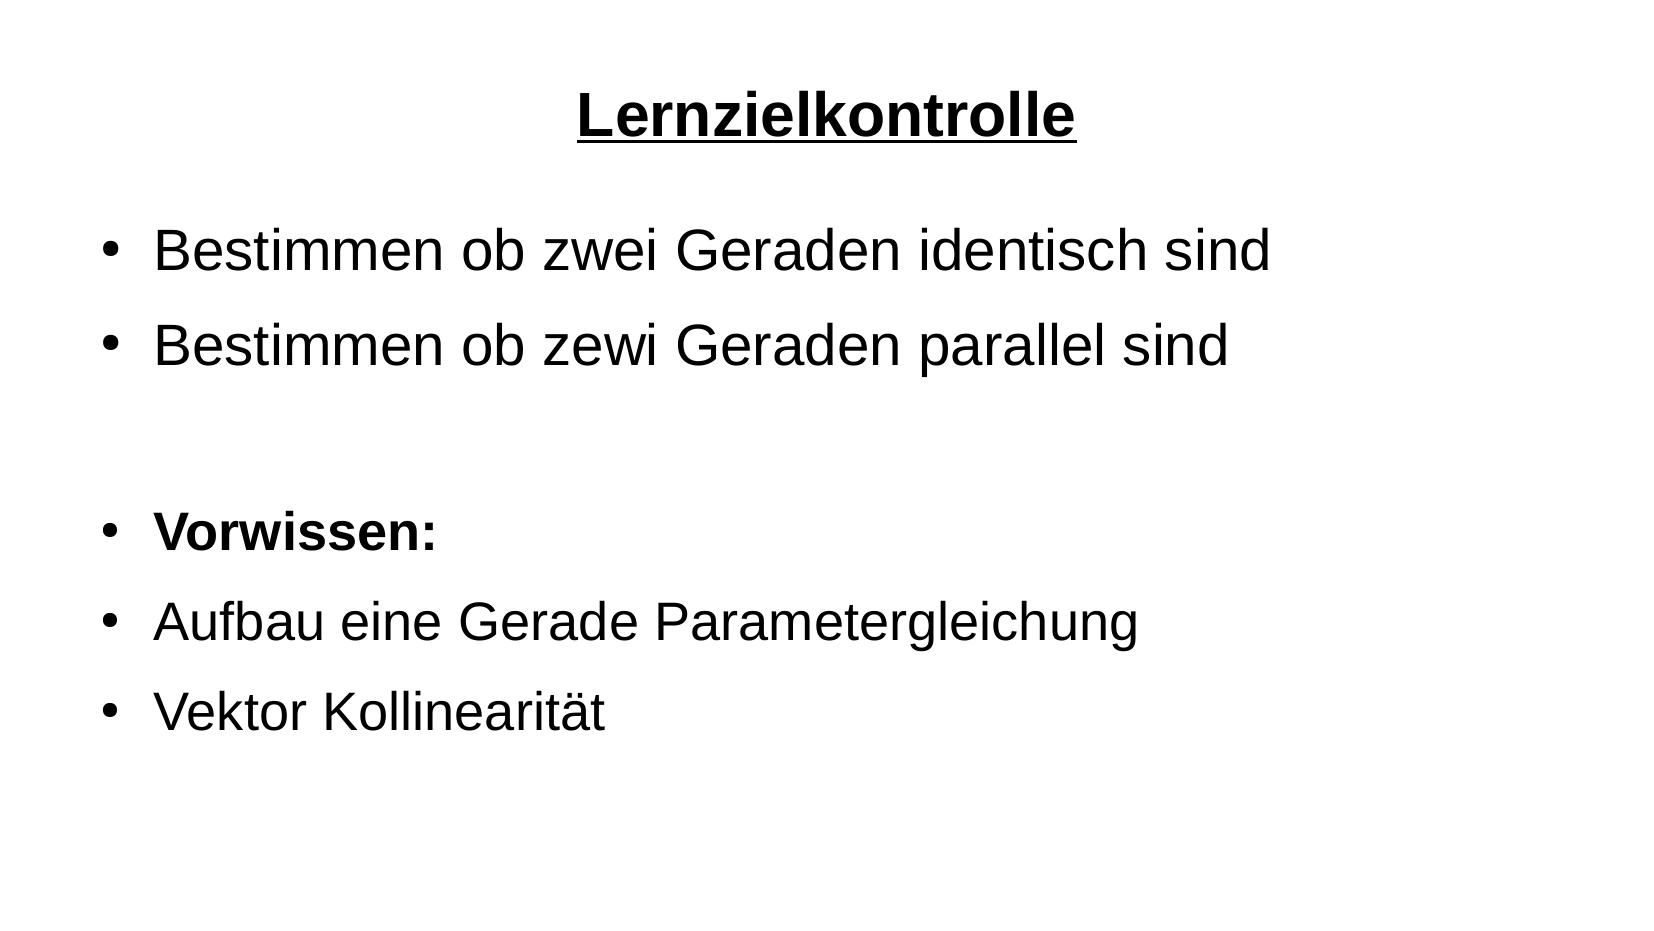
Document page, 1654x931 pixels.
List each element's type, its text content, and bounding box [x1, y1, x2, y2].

list Bestimmen ob zwei Geraden identisch sind Bestimmen ob zewi Geraden parallel sind Vorwissen: Aufbau eine Gerade Parametergleichung Vektor Kollinearität [82, 217, 1571, 758]
title Lernzielkontrolle [82, 37, 1571, 193]
